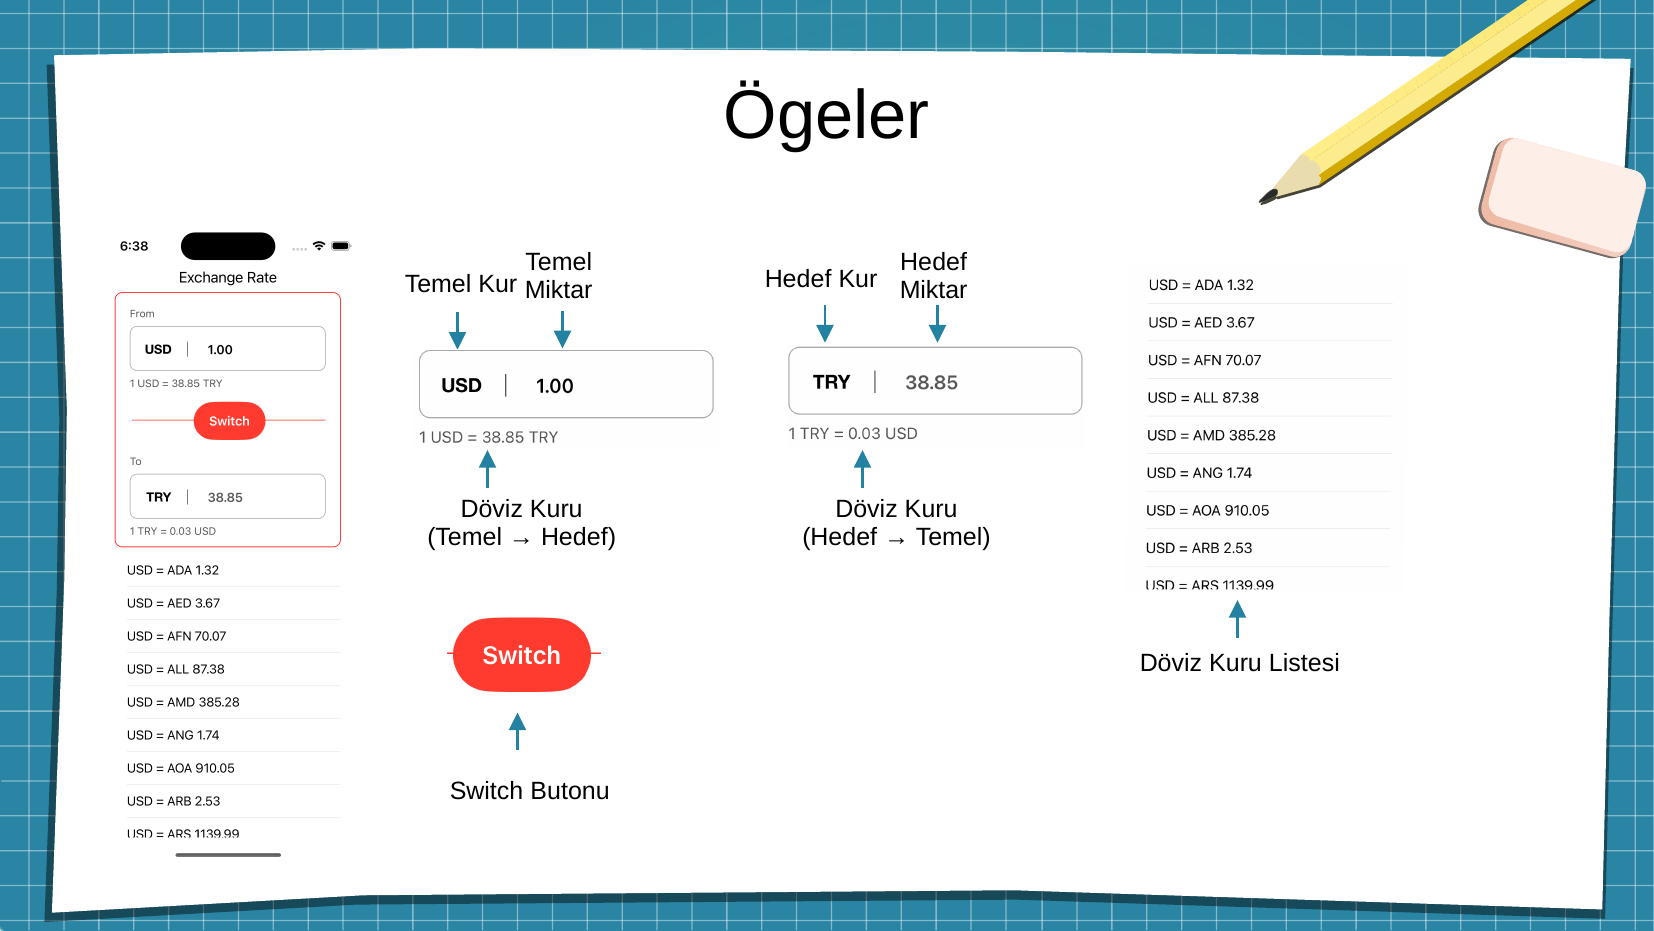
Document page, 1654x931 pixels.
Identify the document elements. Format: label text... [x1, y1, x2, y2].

text_box Döviz Kuru (Hedef → Temel) [787, 487, 1013, 559]
text_box Temel Kur [390, 262, 510, 306]
text_box Döviz Kuru (Temel → Hedef) [412, 487, 638, 559]
picture [80, 224, 376, 863]
text_box Döviz Kuru Listesi [1125, 641, 1388, 685]
picture [447, 599, 601, 713]
text_box Switch Butonu [435, 769, 638, 826]
text_box Hedef Miktar [885, 240, 1036, 311]
text_box Hedef Kur [750, 257, 885, 301]
picture [1125, 262, 1407, 592]
picture [412, 349, 718, 451]
title Ögeler [82, 37, 1571, 193]
text_box Temel Miktar [510, 240, 676, 311]
picture [787, 342, 1085, 451]
